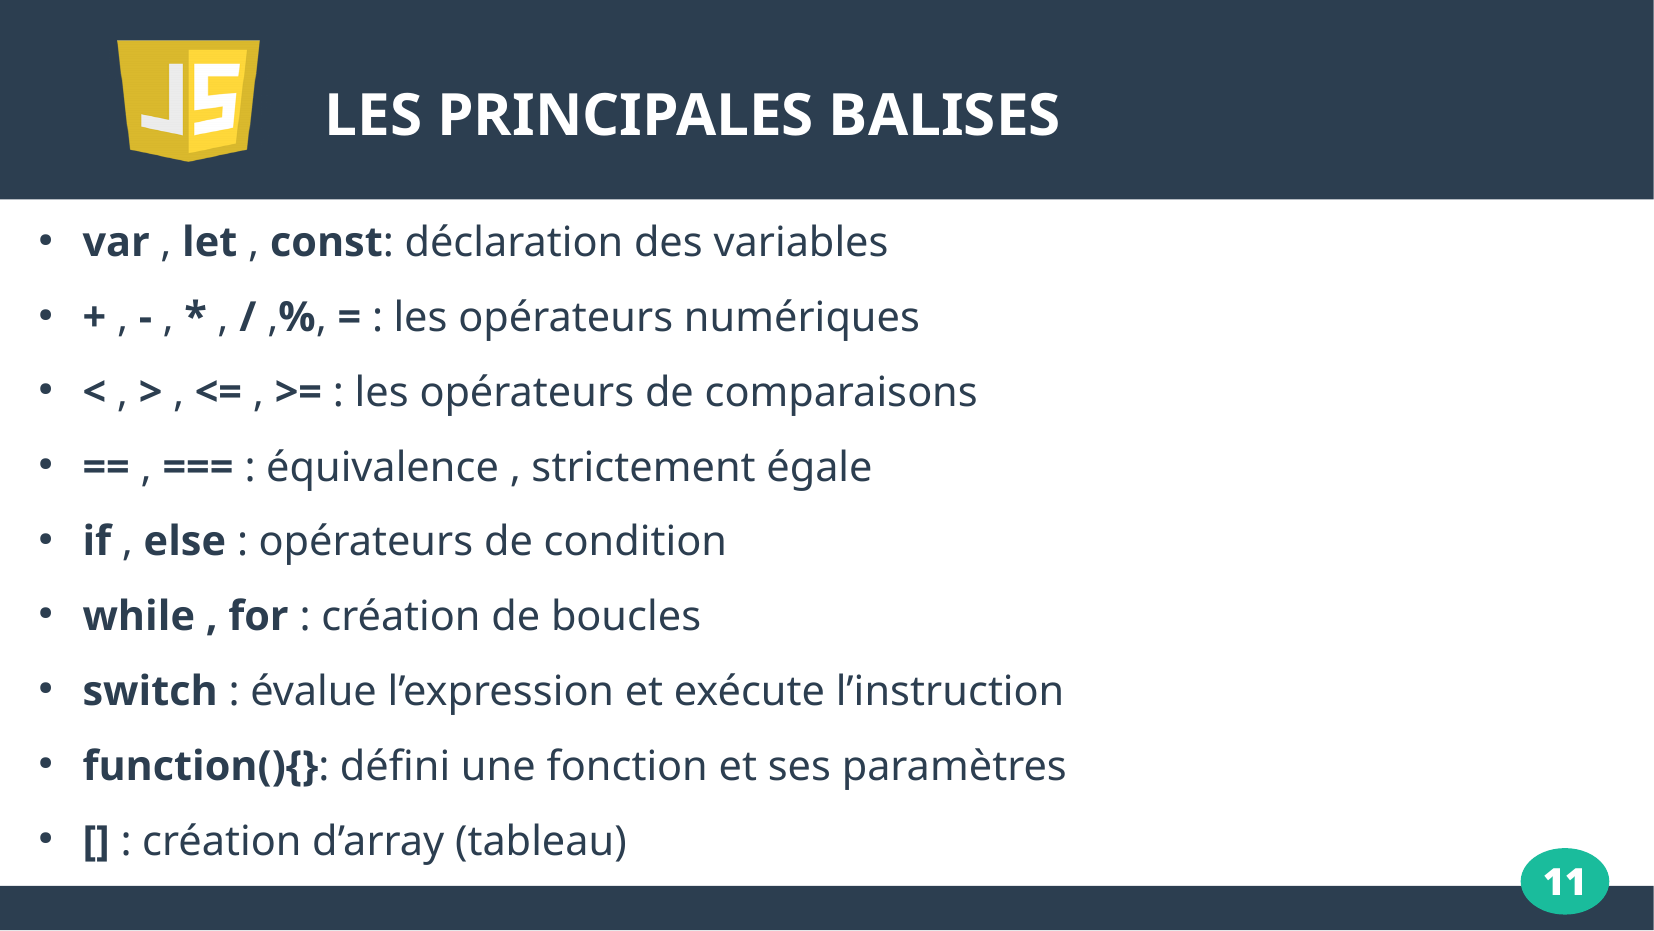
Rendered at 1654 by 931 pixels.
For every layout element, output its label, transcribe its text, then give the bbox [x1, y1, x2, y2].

picture [28, 33, 349, 169]
text_box LES PRINCIPALES BALISES [310, 66, 1344, 213]
list var , let , const: déclaration des variables + , - , * , / ,%, = : les opérateurs numériques < , > , <= , >= : les opérateurs de comparaisons == , === : équivalence , strictement égale if , else : opérateurs de condition while , for : création de boucles switch : évalue l’expression et exécute l’instruction function(){}: défini une fonction et ses paramètres [] : création d’array (tableau) [23, 212, 1630, 869]
